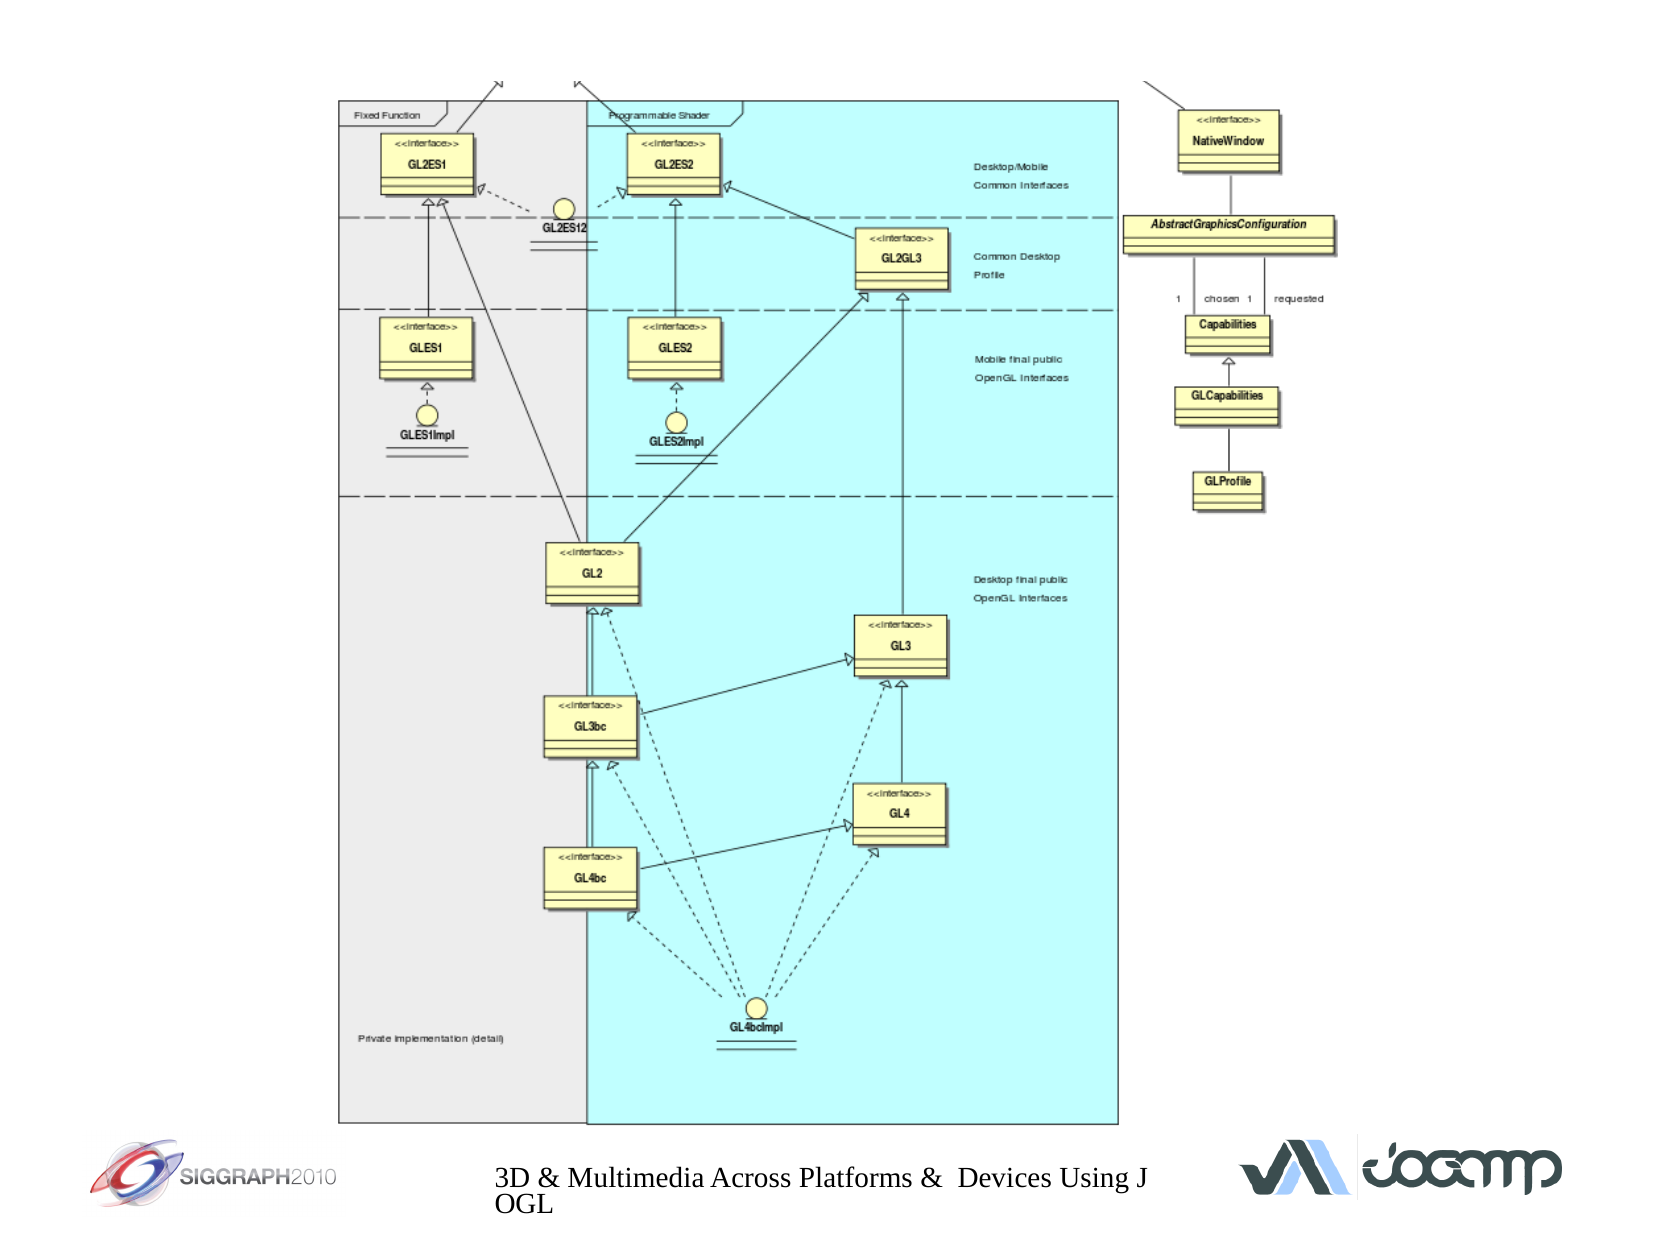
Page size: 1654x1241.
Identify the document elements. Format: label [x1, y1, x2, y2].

picture [82, 81, 1562, 1217]
